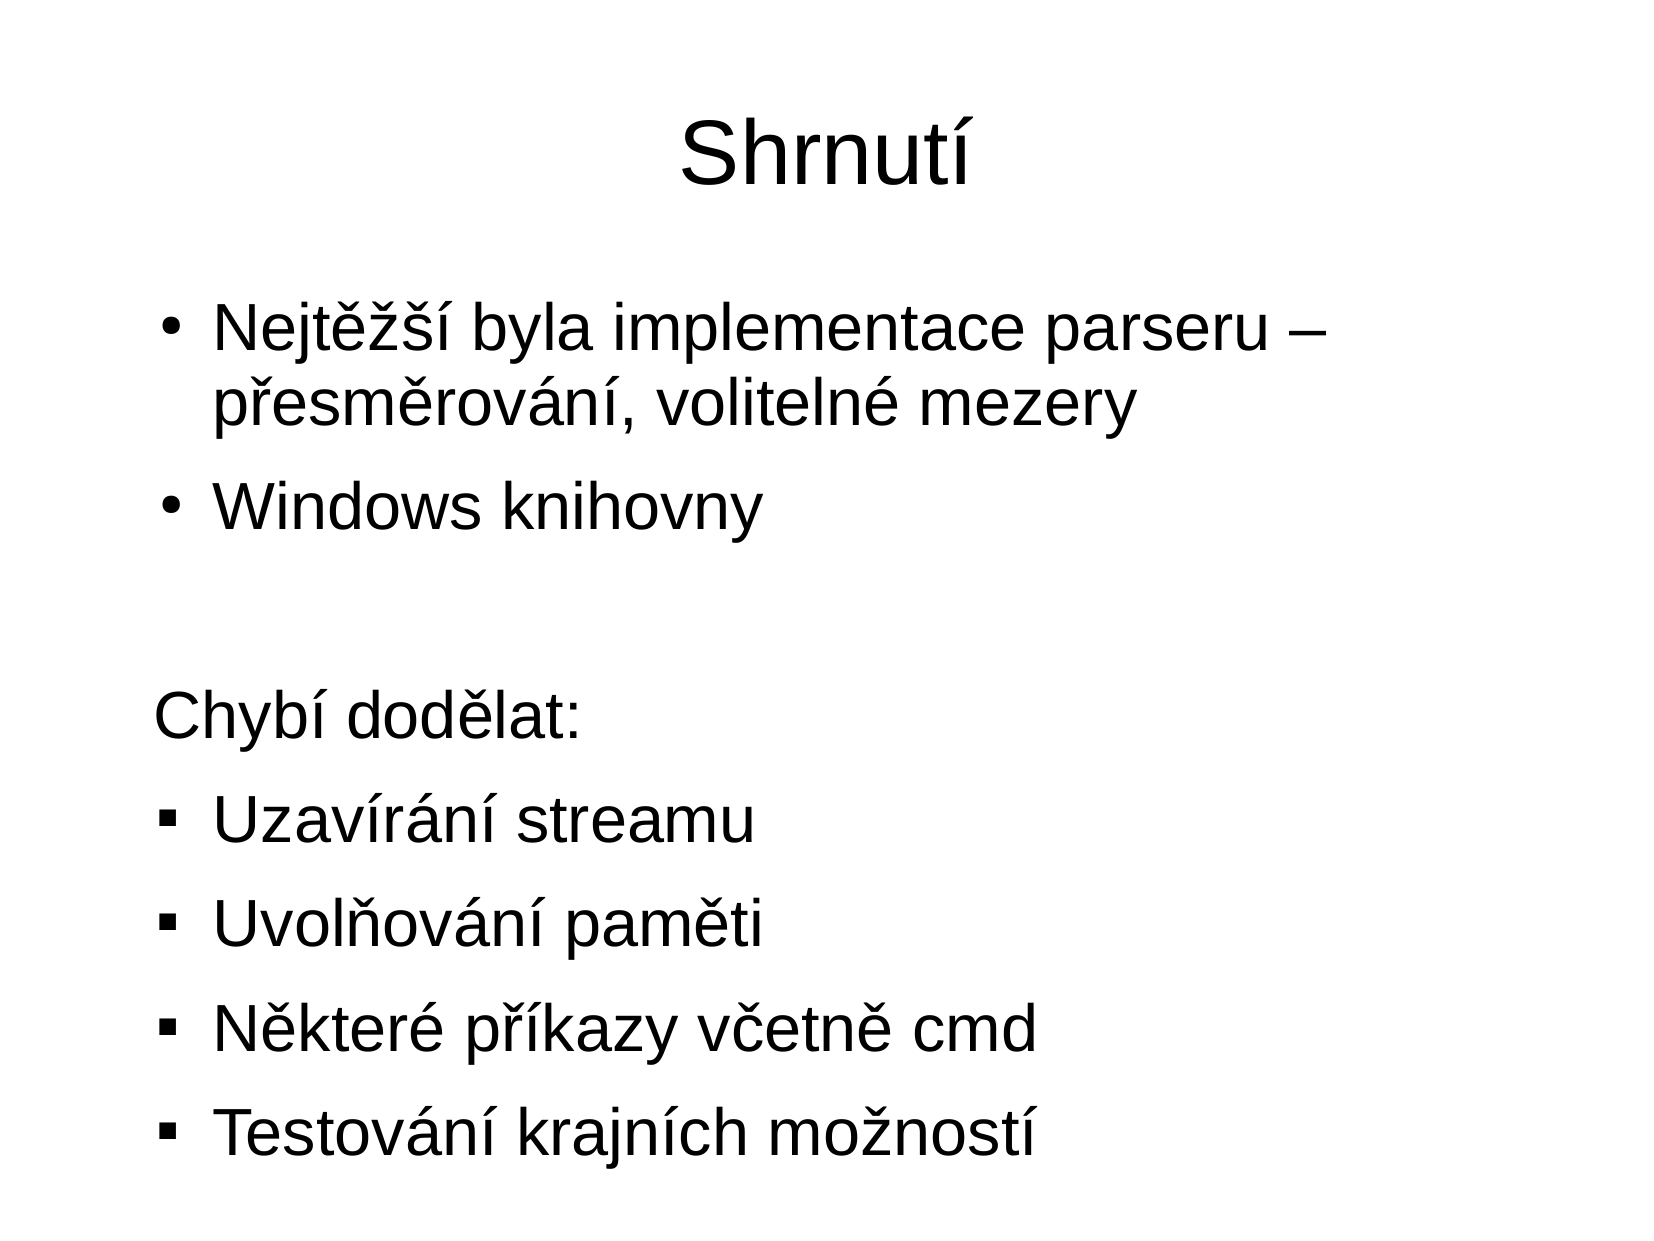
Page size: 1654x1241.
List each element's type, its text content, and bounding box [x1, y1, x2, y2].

title Shrnutí [82, 49, 1571, 257]
list Nejtěžší byla implementace parseru – přesměrování, volitelné mezery Windows knihovny Chybí dodělat: Uzavírání streamu Uvolňování paměti Některé příkazy včetně cmd Testování krajních možností [82, 290, 1571, 1170]
